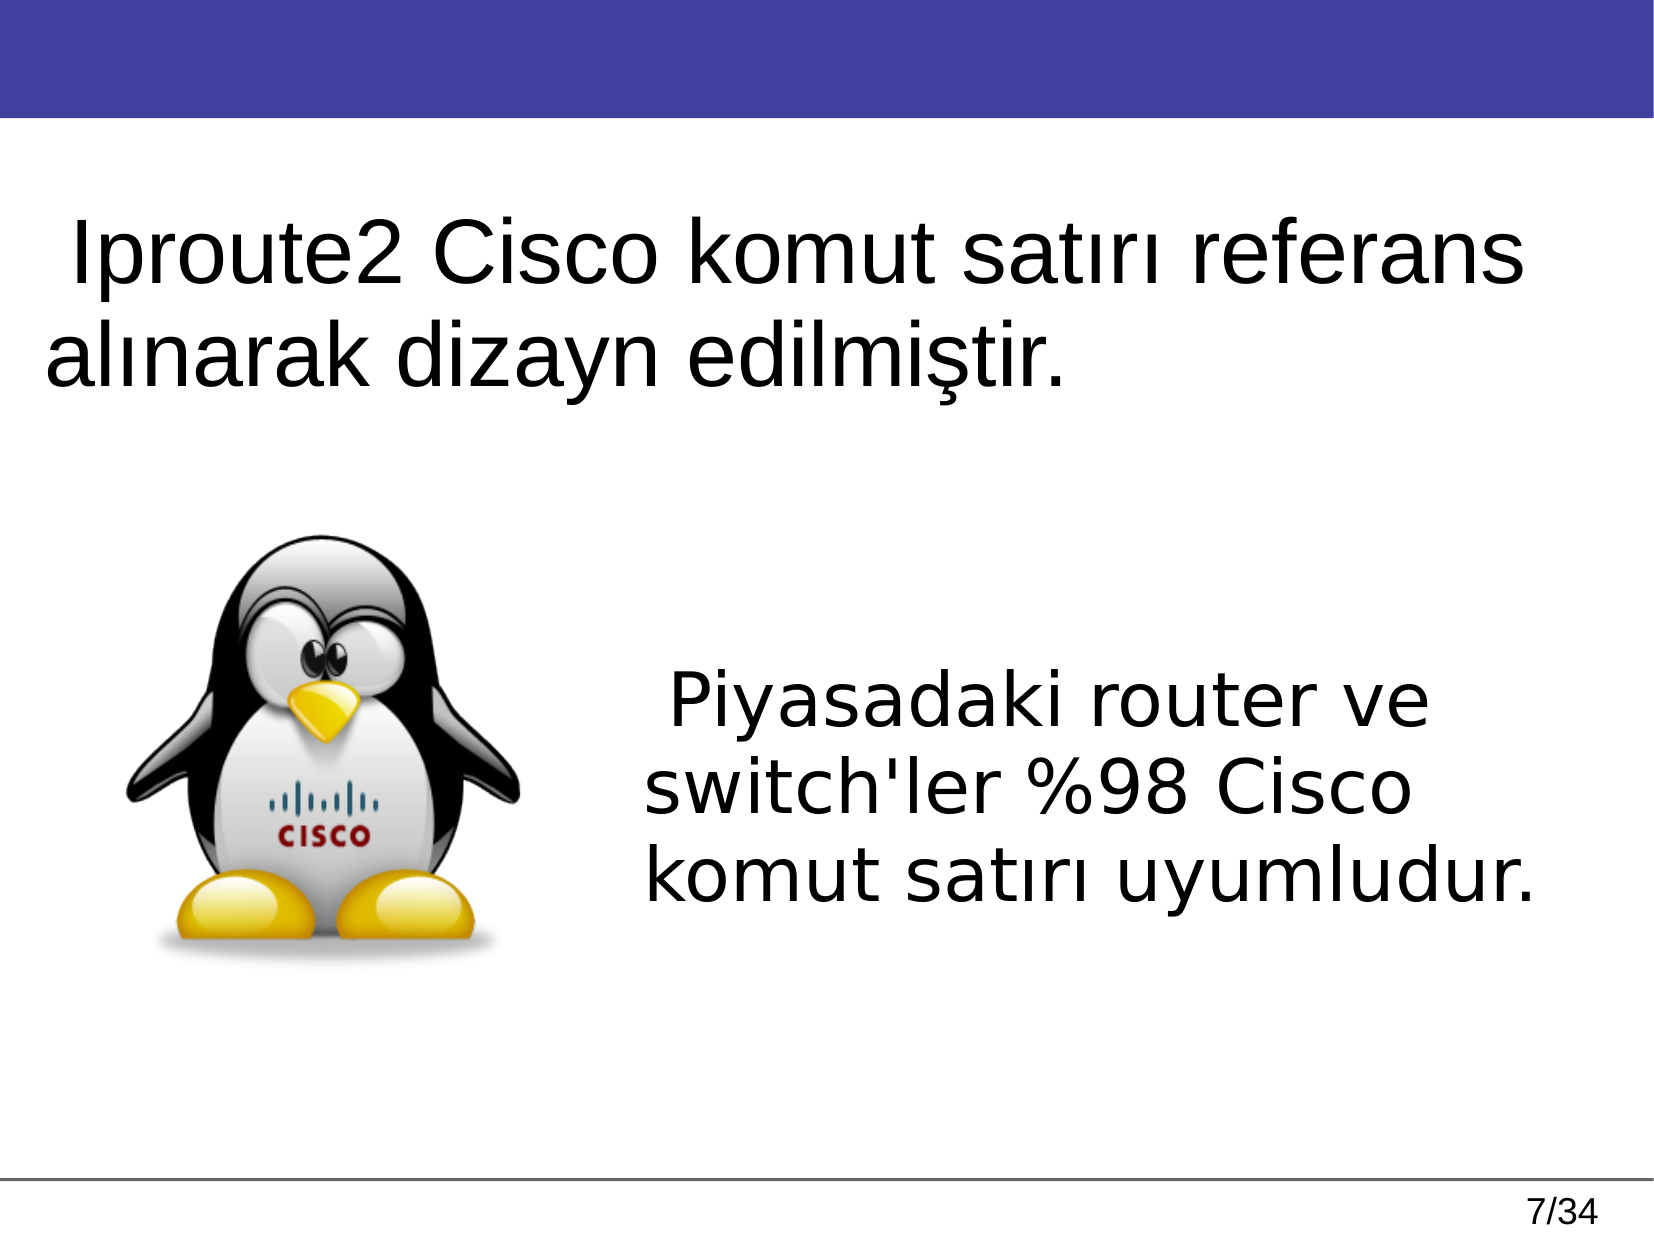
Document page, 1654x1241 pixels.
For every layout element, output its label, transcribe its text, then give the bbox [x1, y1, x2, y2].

text_box <number>/34 [1511, 1183, 1654, 1241]
text_box Piyasadaki router ve switch'ler %98 Cisco komut satırı uyumludur. [629, 649, 1565, 1123]
text_box Iproute2 Cisco komut satırı referans alınarak dizayn edilmiştir. [29, 193, 1565, 414]
picture [118, 531, 532, 975]
